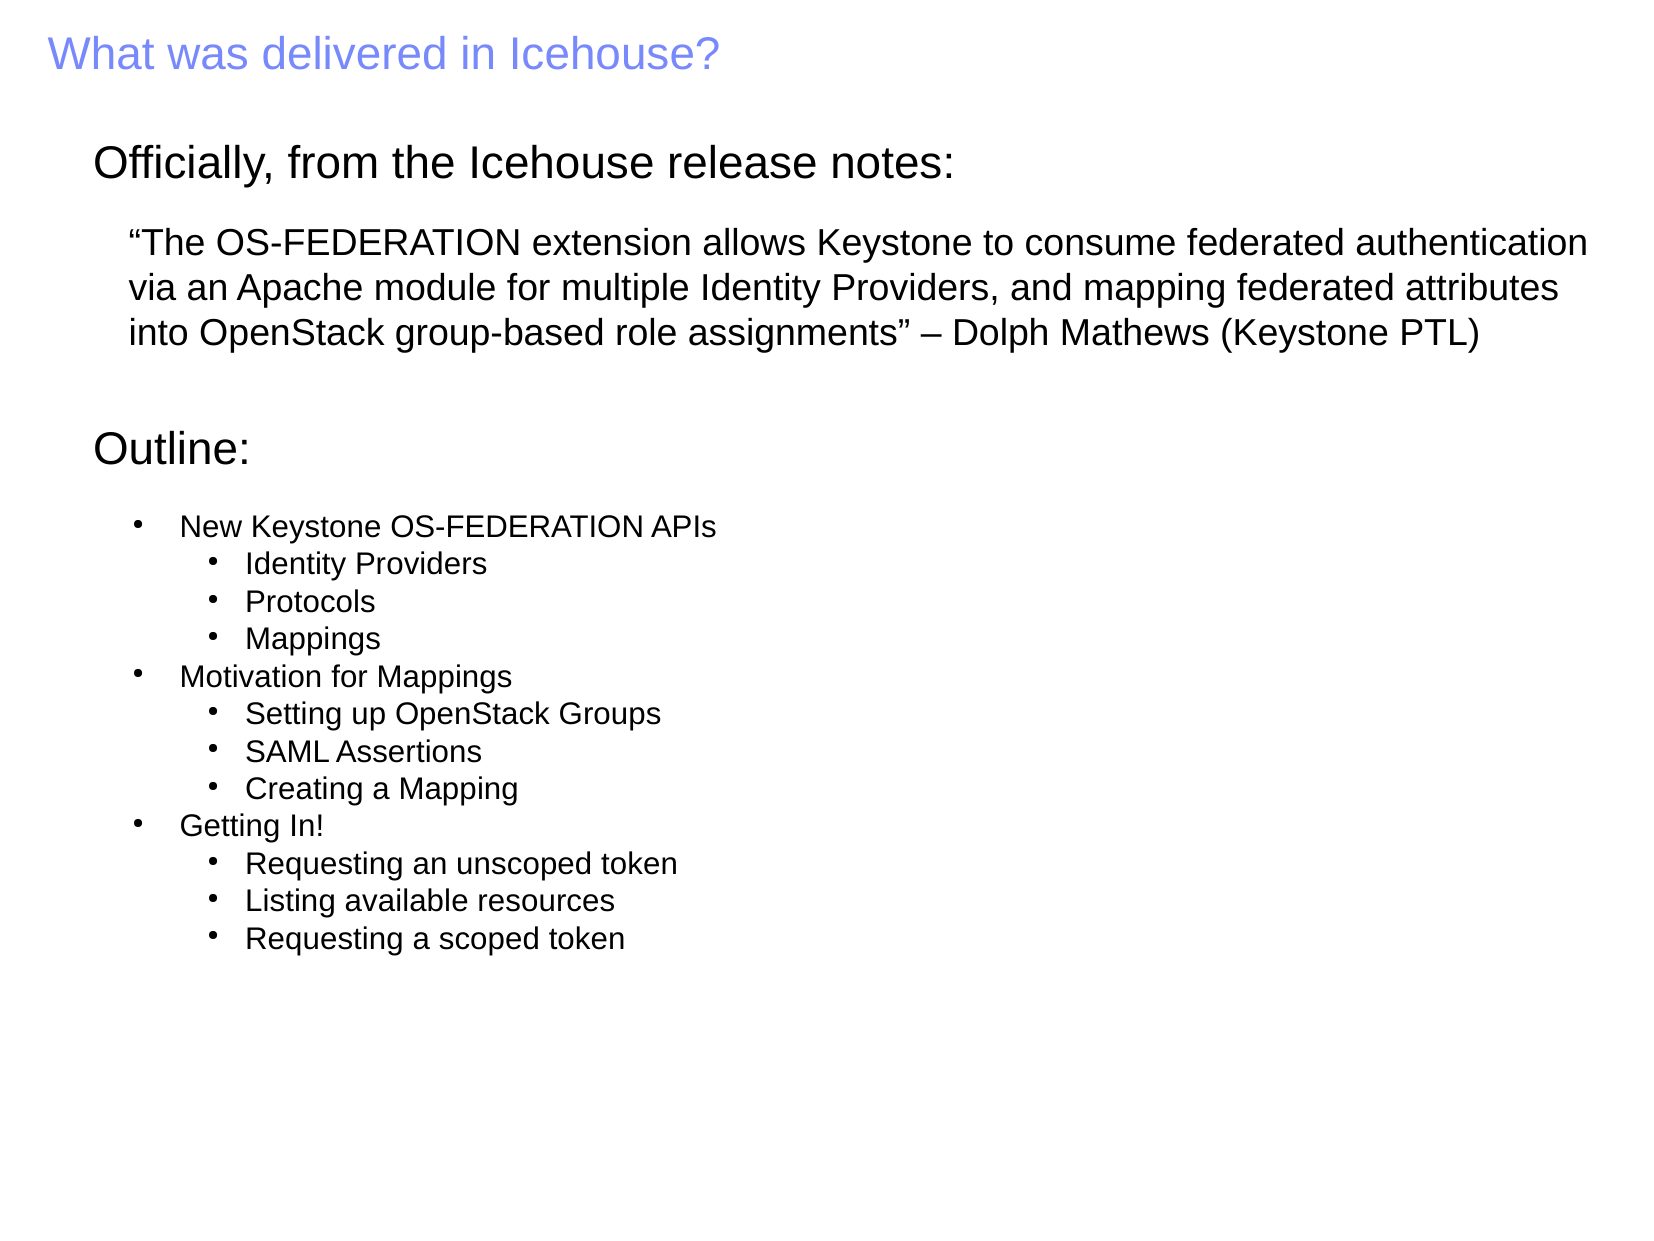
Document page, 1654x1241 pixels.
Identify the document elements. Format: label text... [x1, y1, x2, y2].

text_box Officially, from the Icehouse release notes: “The OS-FEDERATION extension allows Keystone to consume federated authentication via an Apache module for multiple Identity Providers, and mapping federated attributes into OpenStack group-based role assignments” – Dolph Mathews (Keystone PTL) Outline: New Keystone OS-FEDERATION APIs Identity Providers Protocols Mappings Motivation for Mappings Setting up OpenStack Groups SAML Assertions Creating a Mapping Getting In! Requesting an unscoped token Listing available resources Requesting a scoped token [42, 124, 1613, 964]
text_box What was delivered in Icehouse? [32, 22, 1604, 95]
